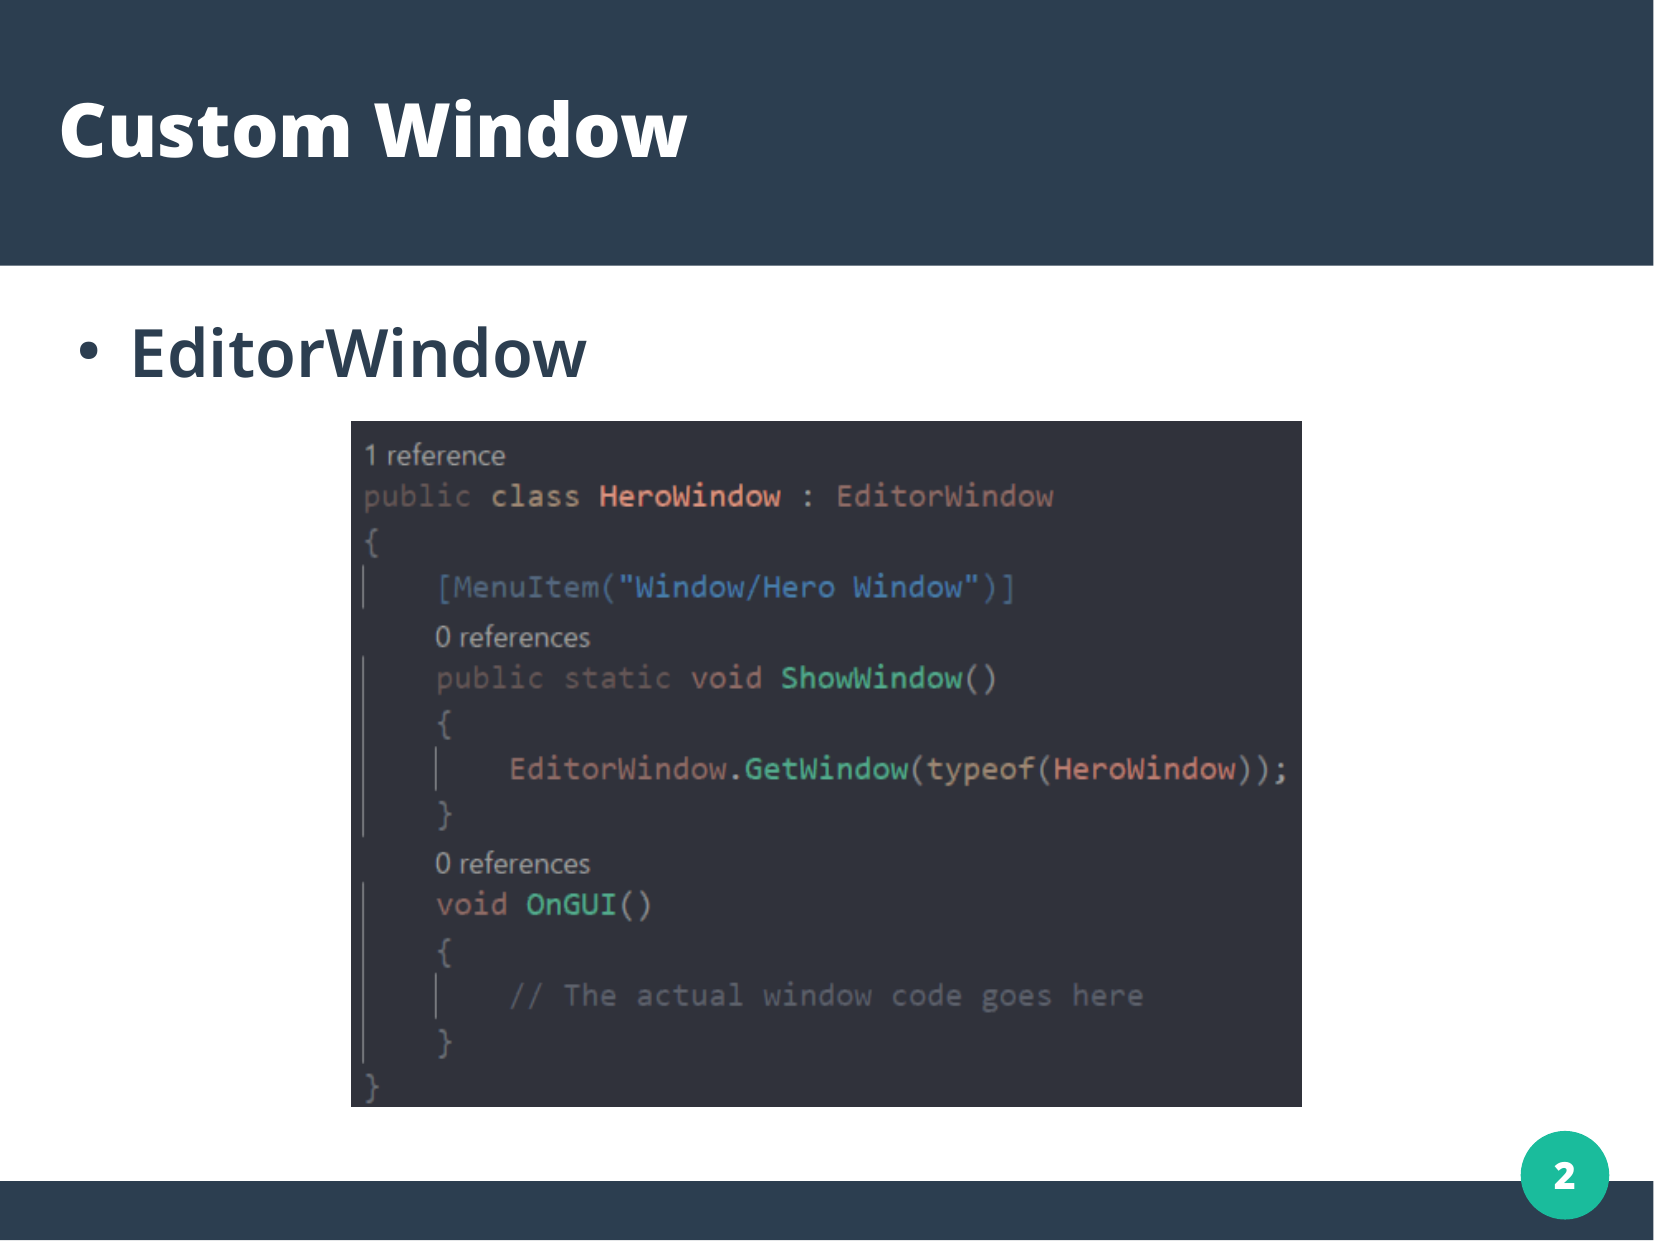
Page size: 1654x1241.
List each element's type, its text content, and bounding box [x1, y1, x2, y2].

list EditorWindow [59, 306, 1565, 1067]
title Custom Window [59, 49, 1595, 207]
picture [351, 421, 1302, 1107]
